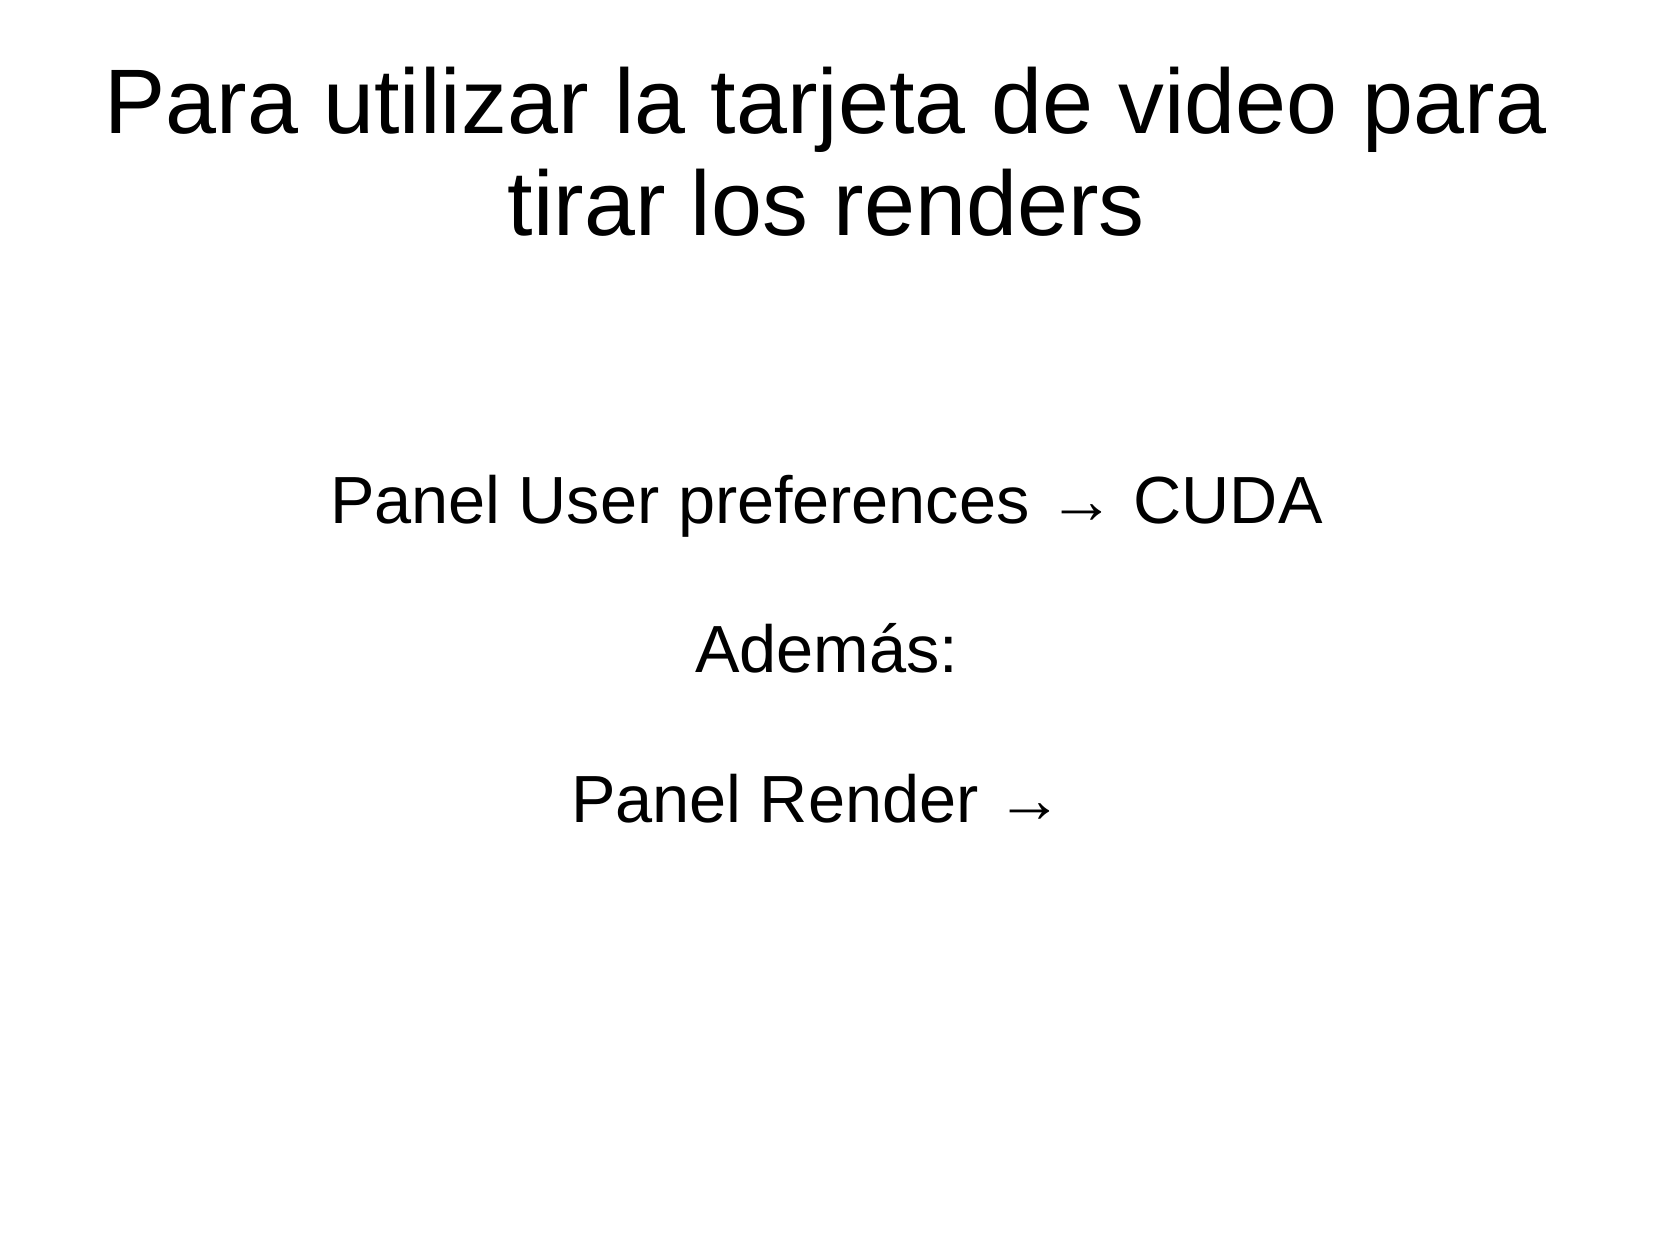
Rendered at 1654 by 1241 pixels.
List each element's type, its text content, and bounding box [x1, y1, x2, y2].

subtitle Panel User preferences → CUDA Además: Panel Render → [82, 290, 1571, 1010]
title Para utilizar la tarjeta de video para tirar los renders [82, 49, 1571, 257]
